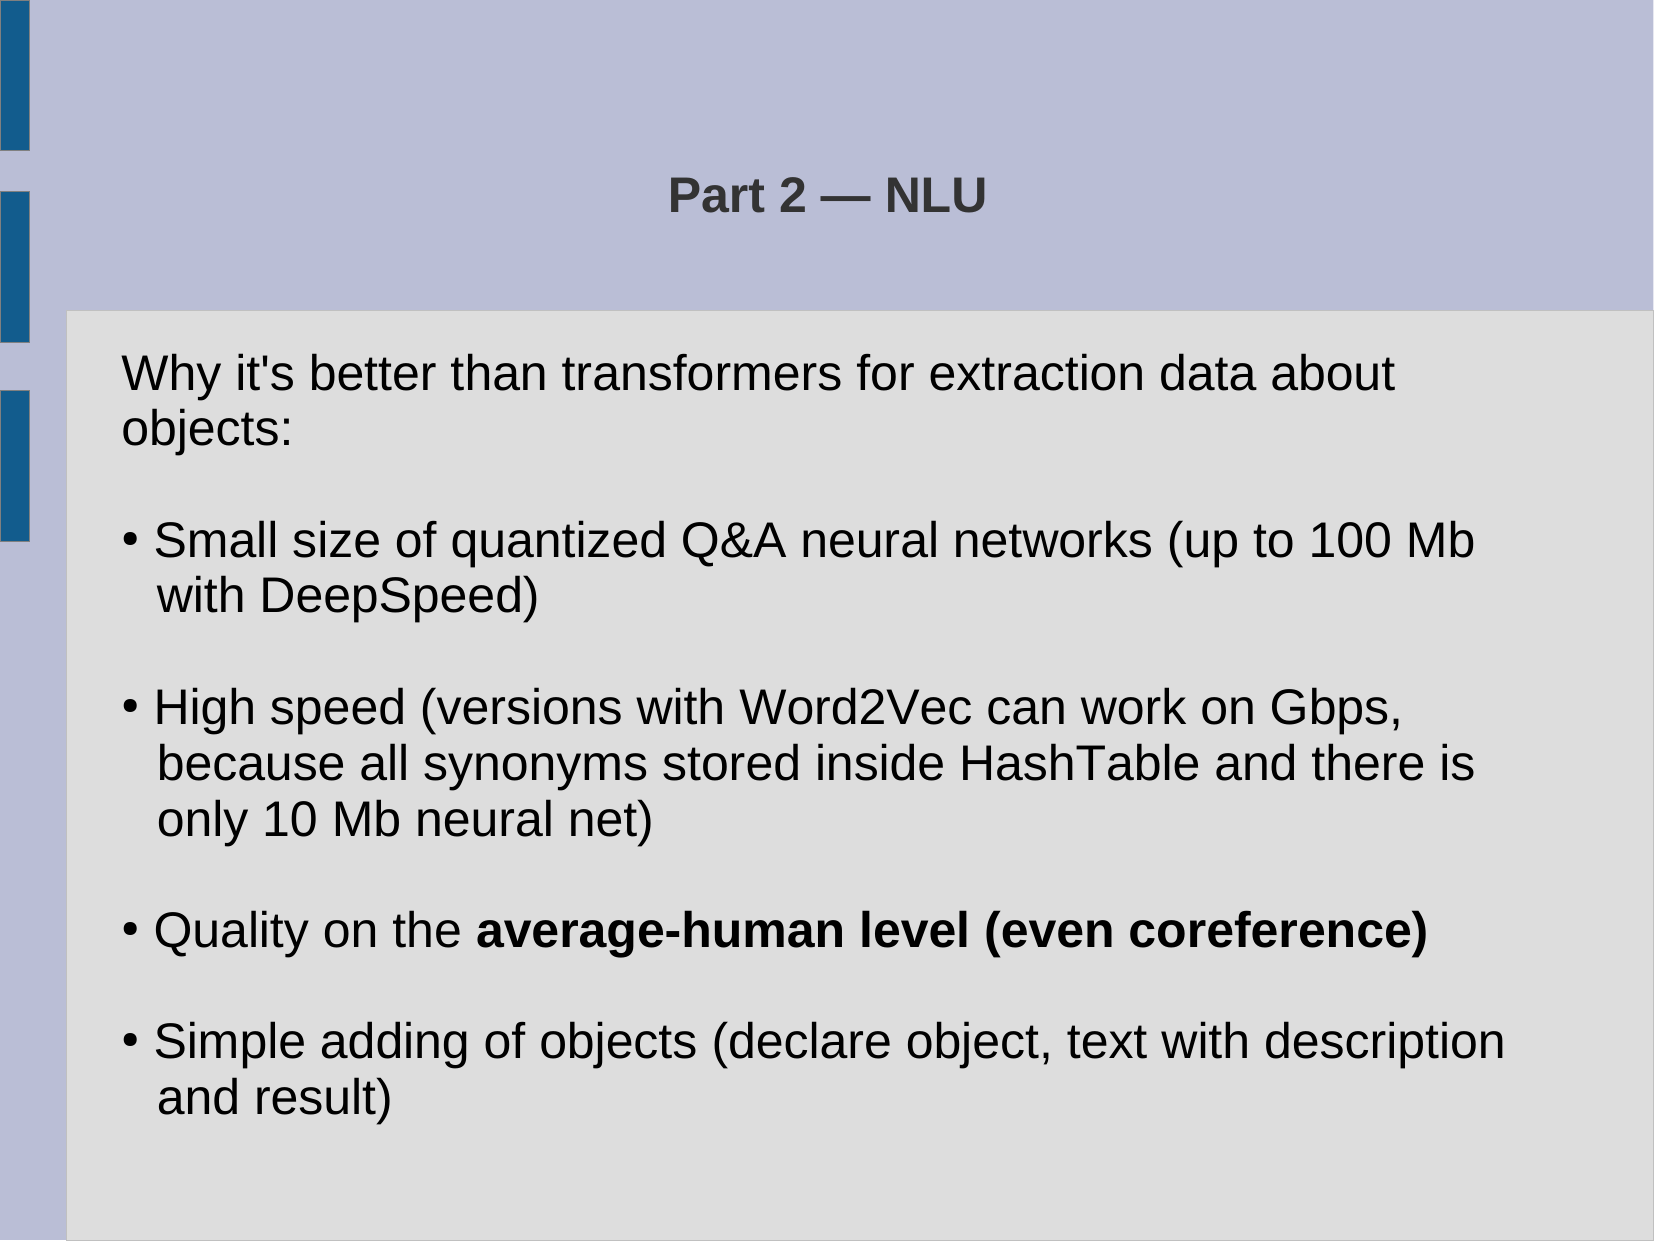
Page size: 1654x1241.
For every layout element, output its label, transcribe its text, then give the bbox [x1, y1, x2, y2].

title Part 2 — NLU [121, 91, 1534, 299]
subtitle Why it's better than transformers for extraction data about objects: Small size of quantized Q&A neural networks (up to 100 Mb with DeepSpeed) High speed (versions with Word2Vec can work on Gbps, because all synonyms stored inside HashTable and there is only 10 Mb neural net) Quality on the average-human level (even coreference) Simple adding of objects (declare object, text with description and result) [121, 344, 1534, 1239]
